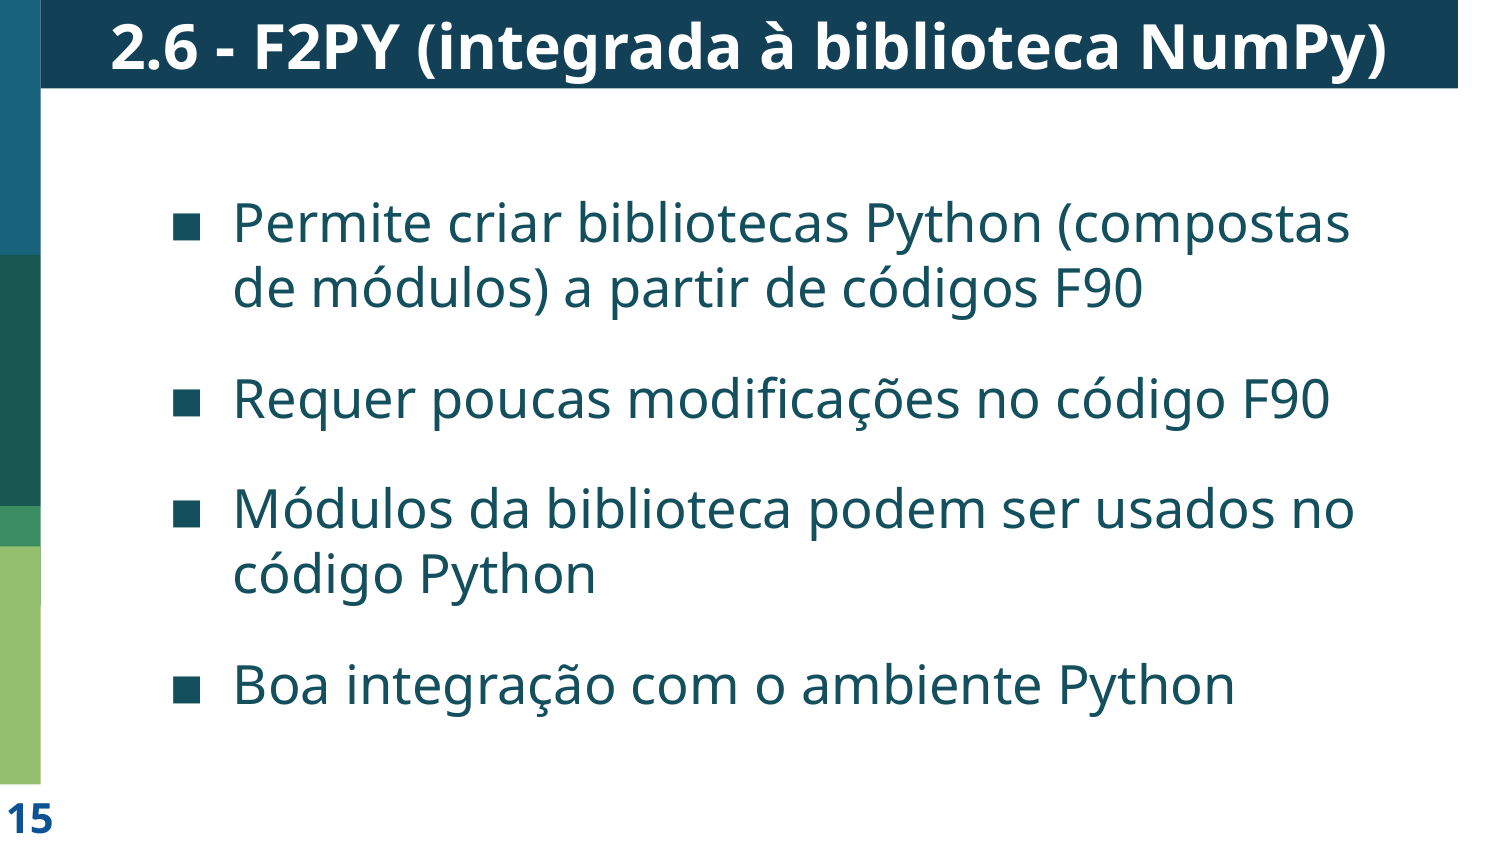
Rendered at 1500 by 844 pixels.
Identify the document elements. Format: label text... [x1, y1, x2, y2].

list Permite criar bibliotecas Python (compostas de módulos) a partir de códigos F90 Requer poucas modificações no código F90 Módulos da biblioteca podem ser usados no código Python Boa integração com o ambiente Python [142, 173, 1424, 735]
slide_number <number> [0, 785, 59, 844]
title 2.6 - F2PY (integrada à biblioteca NumPy) [40, 0, 1459, 89]
